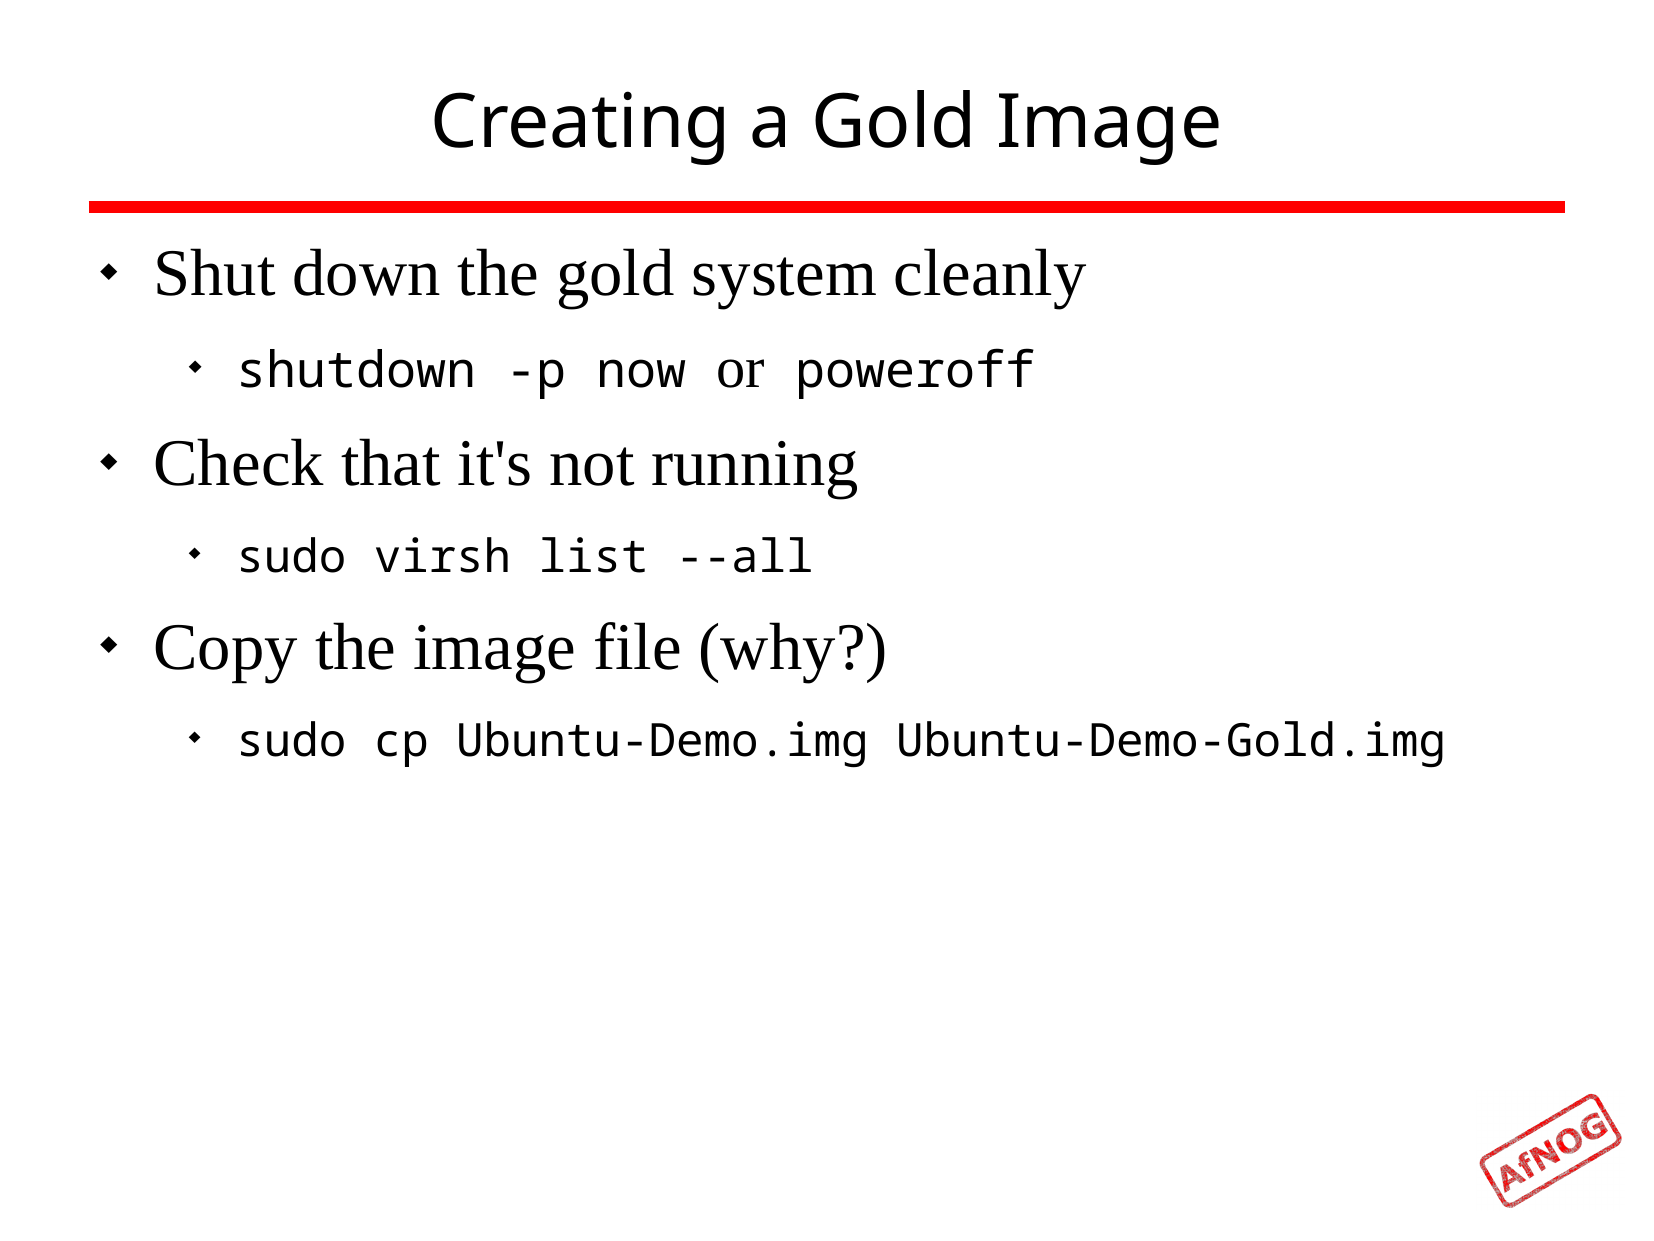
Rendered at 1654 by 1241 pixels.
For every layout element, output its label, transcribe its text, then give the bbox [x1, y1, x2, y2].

title Creating a Gold Image [82, 29, 1571, 207]
picture [1476, 1090, 1625, 1211]
list Shut down the gold system cleanly shutdown -p now or poweroff Check that it's not running sudo virsh list --all Copy the image file (why?) sudo cp Ubuntu-Demo.img Ubuntu-Demo-Gold.img [82, 236, 1571, 1152]
